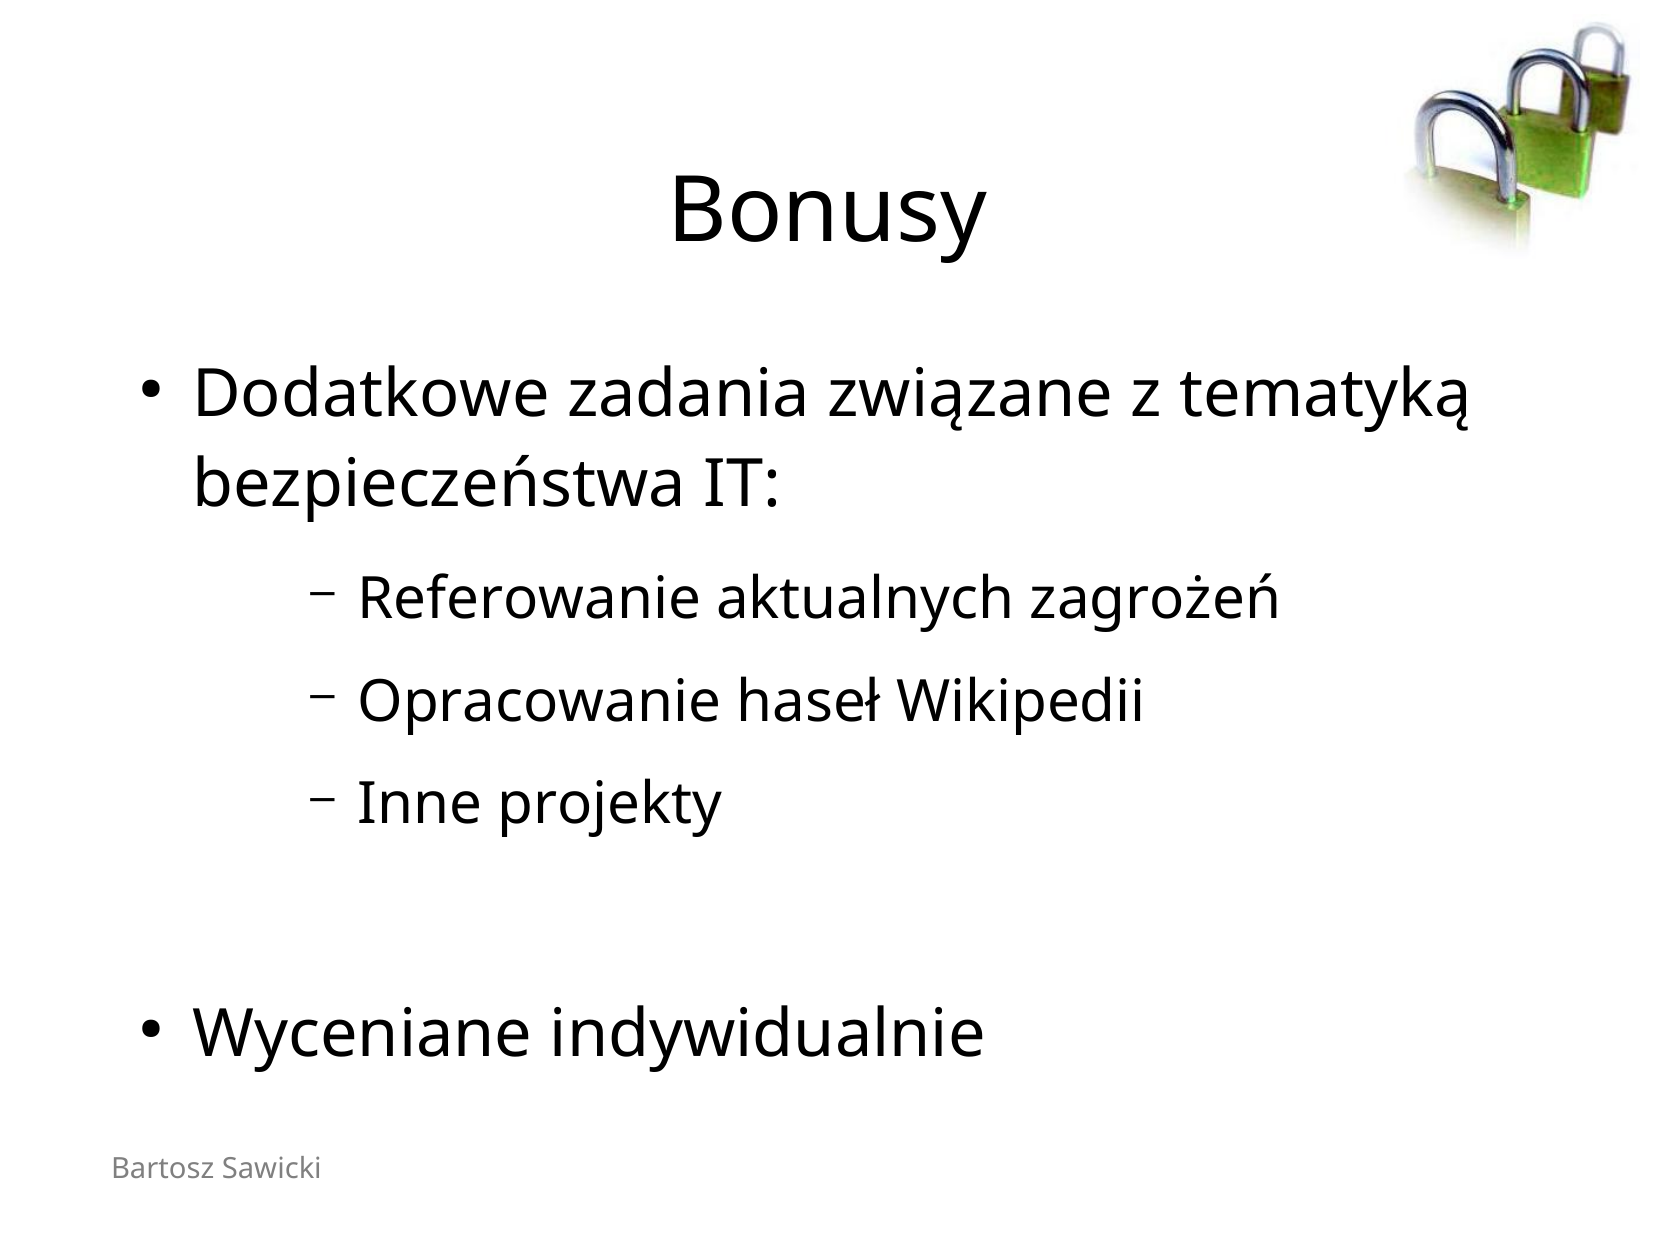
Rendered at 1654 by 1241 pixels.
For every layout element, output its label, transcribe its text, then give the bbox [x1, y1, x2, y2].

picture [1385, 14, 1640, 266]
title Bonusy [121, 102, 1534, 310]
list Dodatkowe zadania związane z tematyką bezpieczeństwa IT: Referowanie aktualnych zagrożeń Opracowanie haseł Wikipedii Inne projekty Wyceniane indywidualnie [121, 344, 1534, 1065]
